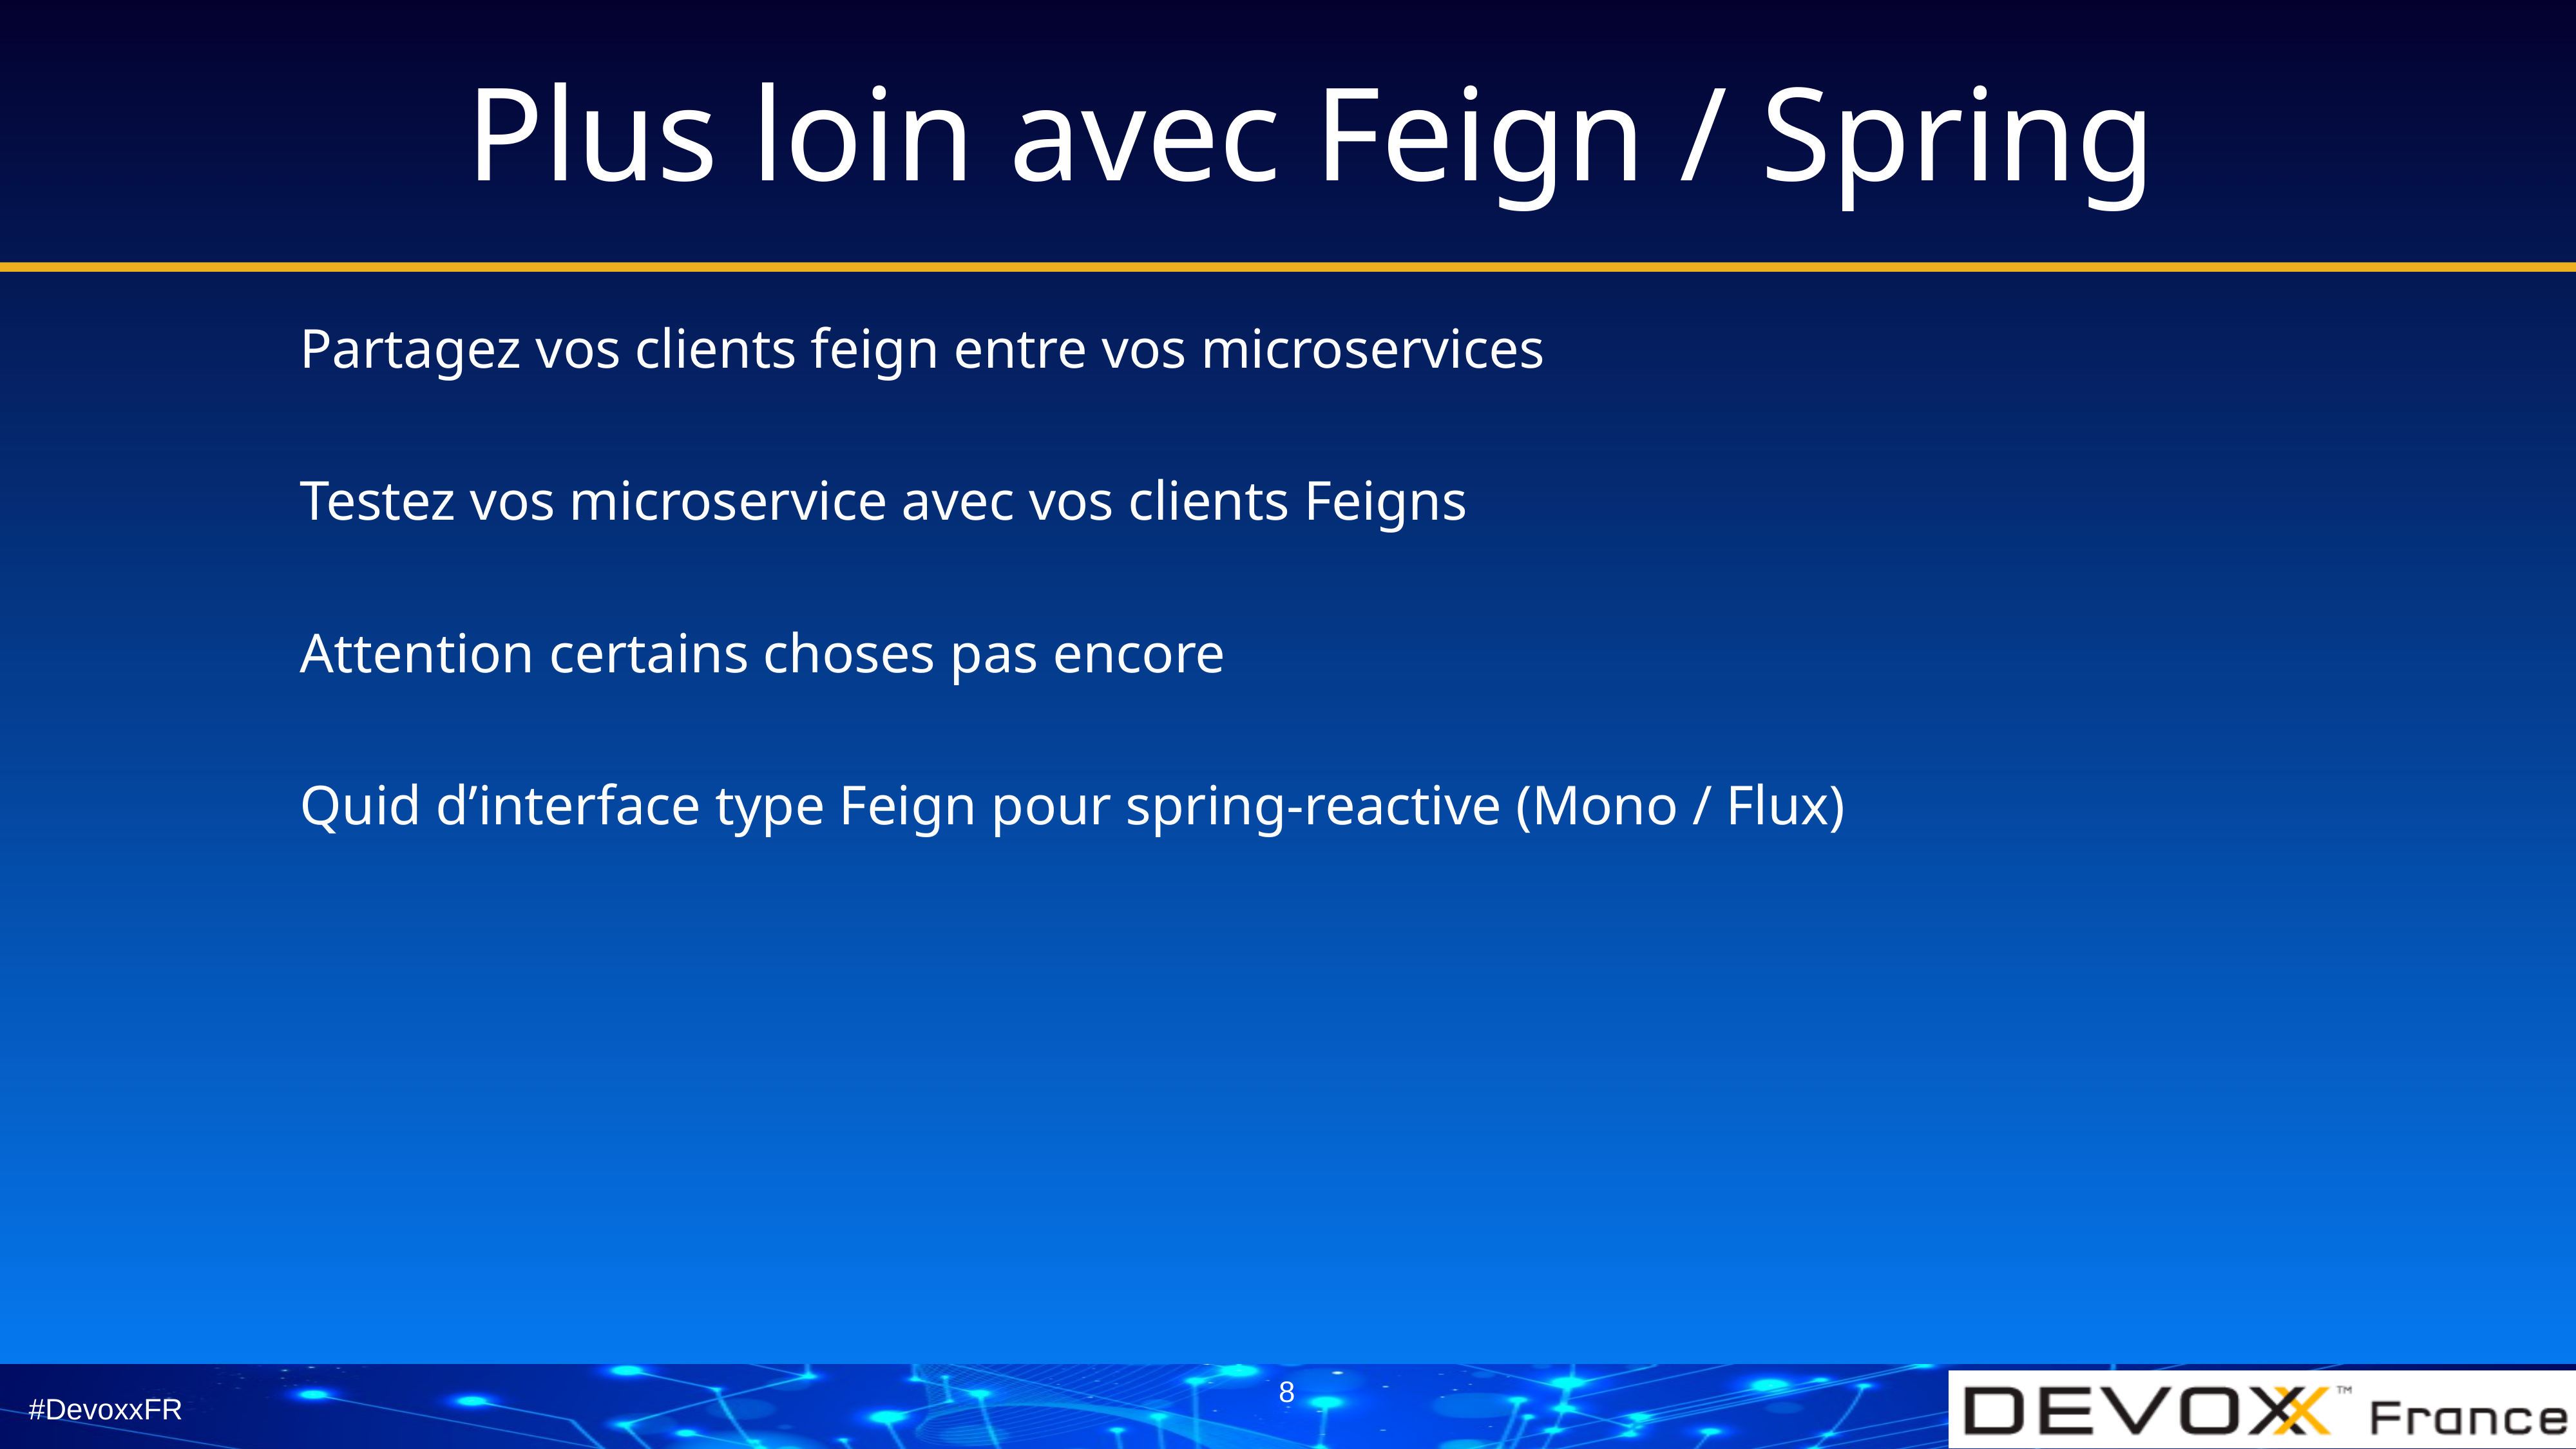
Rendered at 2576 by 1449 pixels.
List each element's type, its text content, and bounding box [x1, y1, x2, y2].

picture [755, 1446, 766, 1449]
picture [0, 0, 2576, 262]
picture [1316, 1446, 1325, 1449]
title Plus loin avec Feign / Spring [300, 14, 2322, 247]
picture [749, 1440, 758, 1444]
text_box 8 [1270, 1375, 1304, 1427]
list Partagez vos clients feign entre vos microservices Testez vos microservice avec vos clients Feigns Attention certains choses pas encore Quid d’interface type Feign pour spring-reactive (Mono / Flux) [300, 310, 2322, 1326]
picture [0, 272, 2576, 1449]
